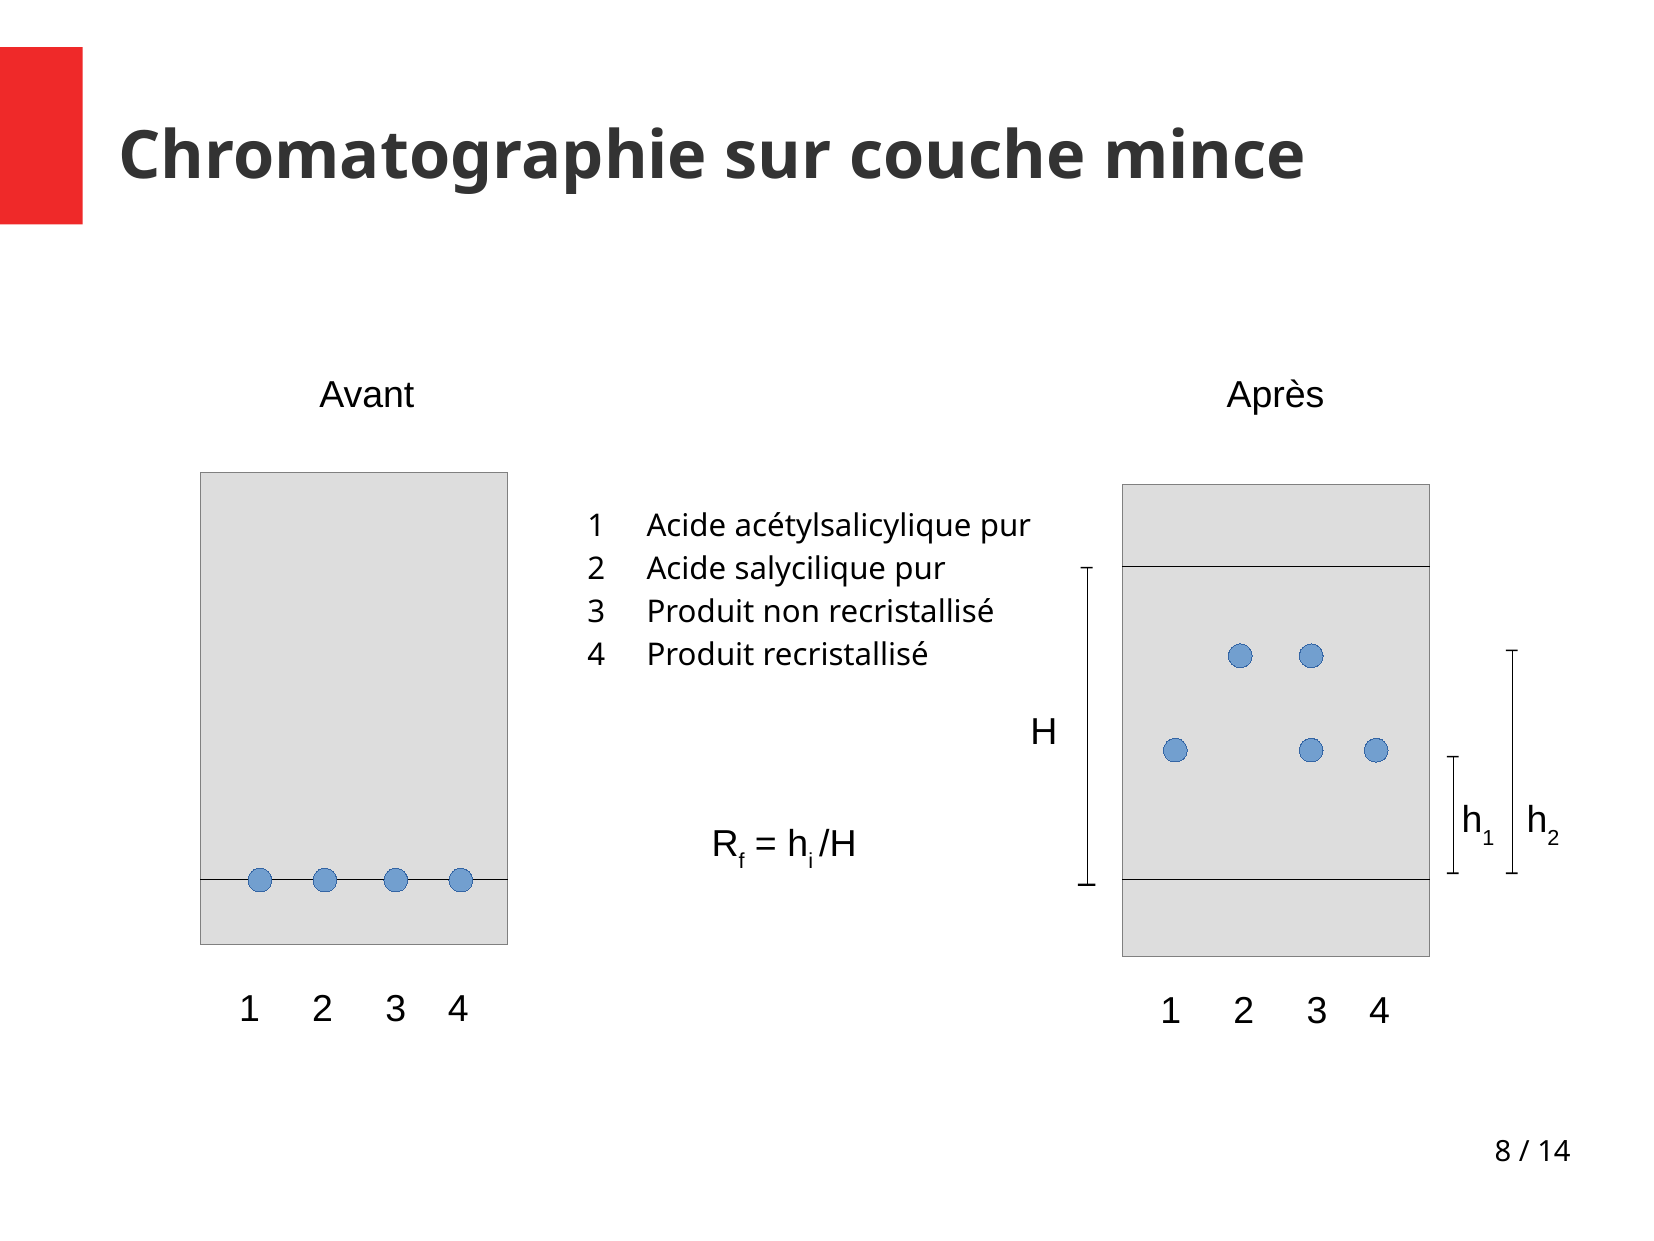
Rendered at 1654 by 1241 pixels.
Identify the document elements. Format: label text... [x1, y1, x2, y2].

text_box h2 [1511, 791, 1575, 858]
text_box 1 Acide acétylsalicylique pur 2 Acide salycilique pur 3 Produit non recristallisé 4 Produit recristallisé [572, 496, 1122, 767]
text_box Après [1157, 366, 1394, 423]
title Chromatographie sur couche mince [118, 49, 1571, 257]
text_box [1122, 567, 1430, 879]
text_box 1 2 3 4 [224, 980, 485, 1038]
text_box [1122, 880, 1430, 957]
text_box 1 2 3 4 [1145, 982, 1406, 1040]
text_box [1122, 484, 1430, 566]
text_box [200, 472, 508, 945]
text_box Rf = hi /H [696, 814, 886, 881]
text_box h1 [1446, 791, 1511, 858]
text_box Avant [212, 366, 532, 423]
text_box H [1015, 702, 1063, 760]
